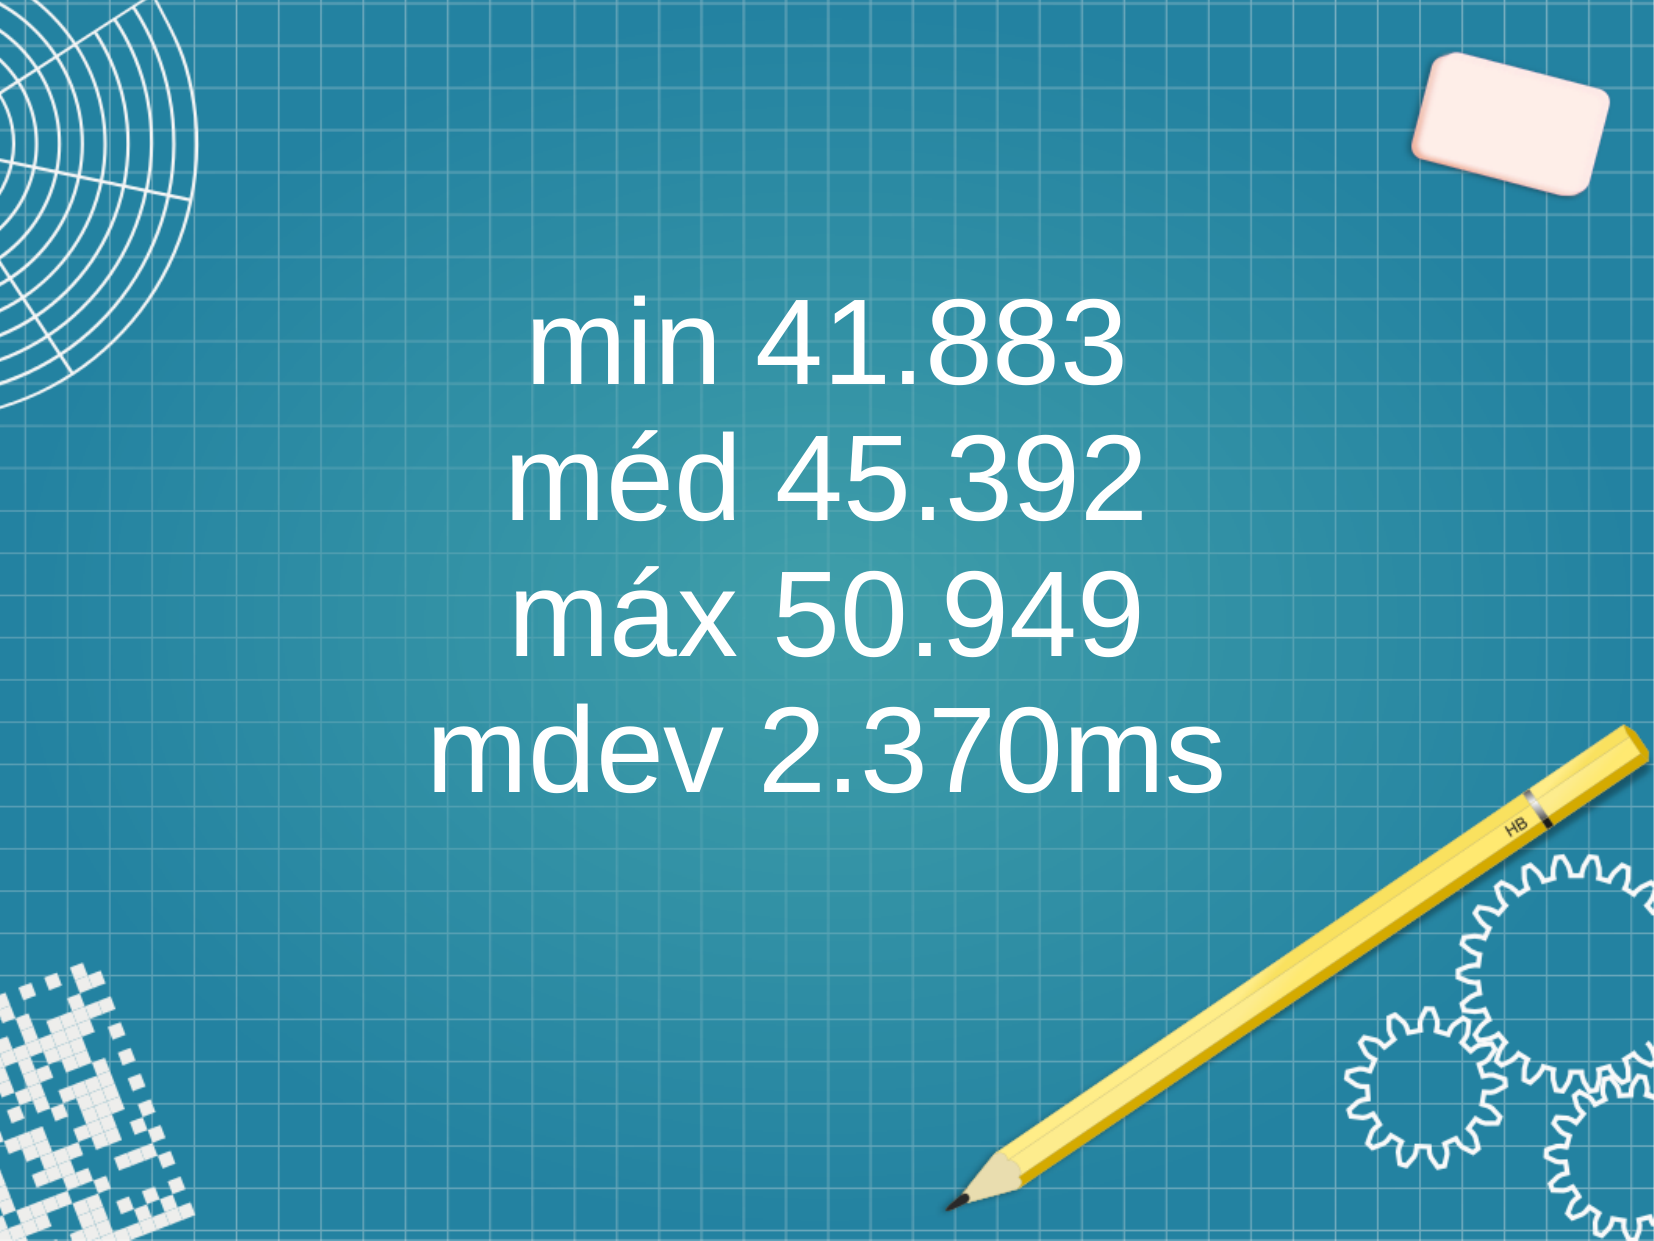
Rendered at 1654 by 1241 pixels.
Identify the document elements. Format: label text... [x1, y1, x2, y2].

picture [0, 0, 1654, 1241]
title min 41.883 méd 45.392 máx 50.949 mdev 2.370ms [82, 259, 1571, 969]
